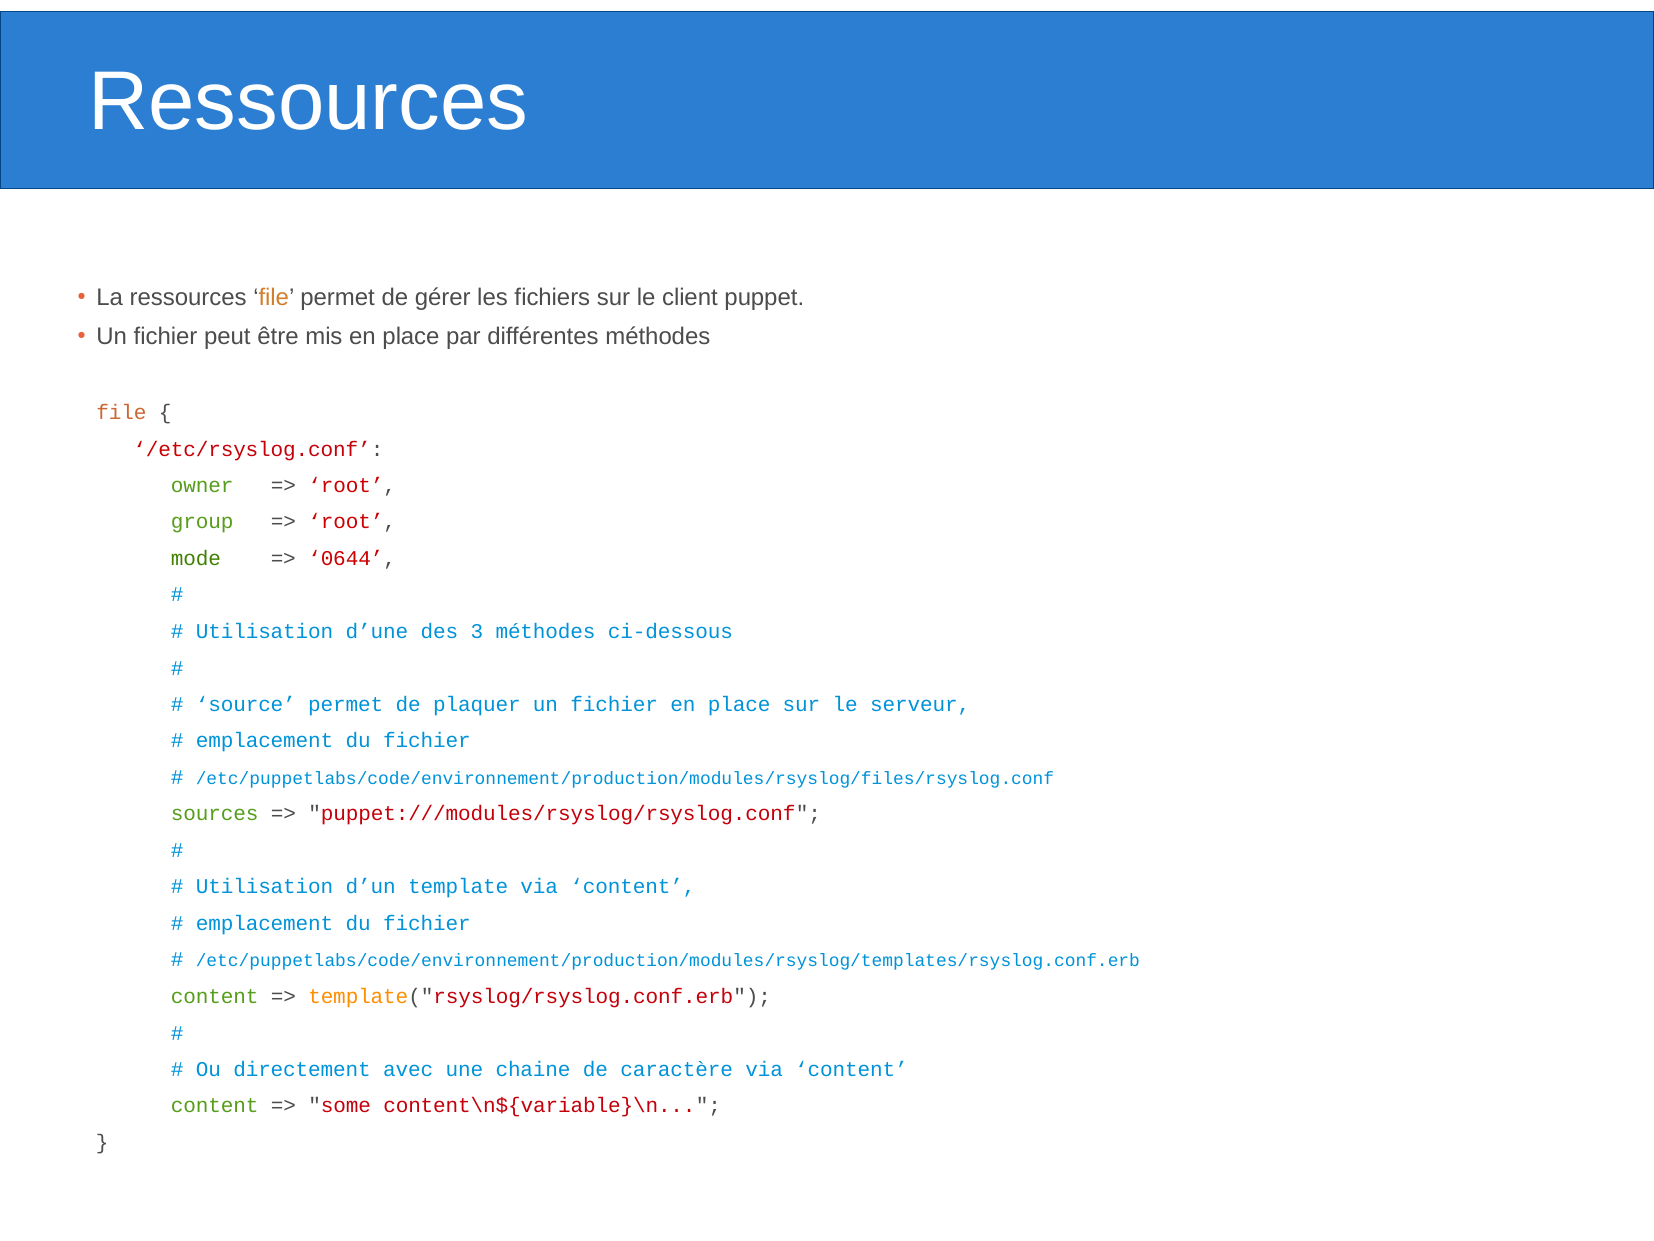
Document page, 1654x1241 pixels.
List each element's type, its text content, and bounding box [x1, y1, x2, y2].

list La ressources ‘file’ permet de gérer les fichiers sur le client puppet. Un fichier peut être mis en place par différentes méthodes file { ‘/etc/rsyslog.conf’: owner => ‘root’, group => ‘root’, mode => ‘0644’, # # Utilisation d’une des 3 méthodes ci-dessous # # ‘source’ permet de plaquer un fichier en place sur le serveur, # emplacement du fichier # /etc/puppetlabs/code/environnement/production/modules/rsyslog/files/rsyslog.conf sources => "puppet:///modules/rsyslog/rsyslog.conf"; # # Utilisation d’un template via ‘content’, # emplacement du fichier # /etc/puppetlabs/code/environnement/production/modules/rsyslog/templates/rsyslog.conf.erb content => template("rsyslog/rsyslog.conf.erb"); # # Ou directement avec une chaine de caractère via ‘content’ content => "some content\n${variable}\n..."; } [70, 283, 1583, 1170]
title Ressources [0, 11, 1654, 189]
